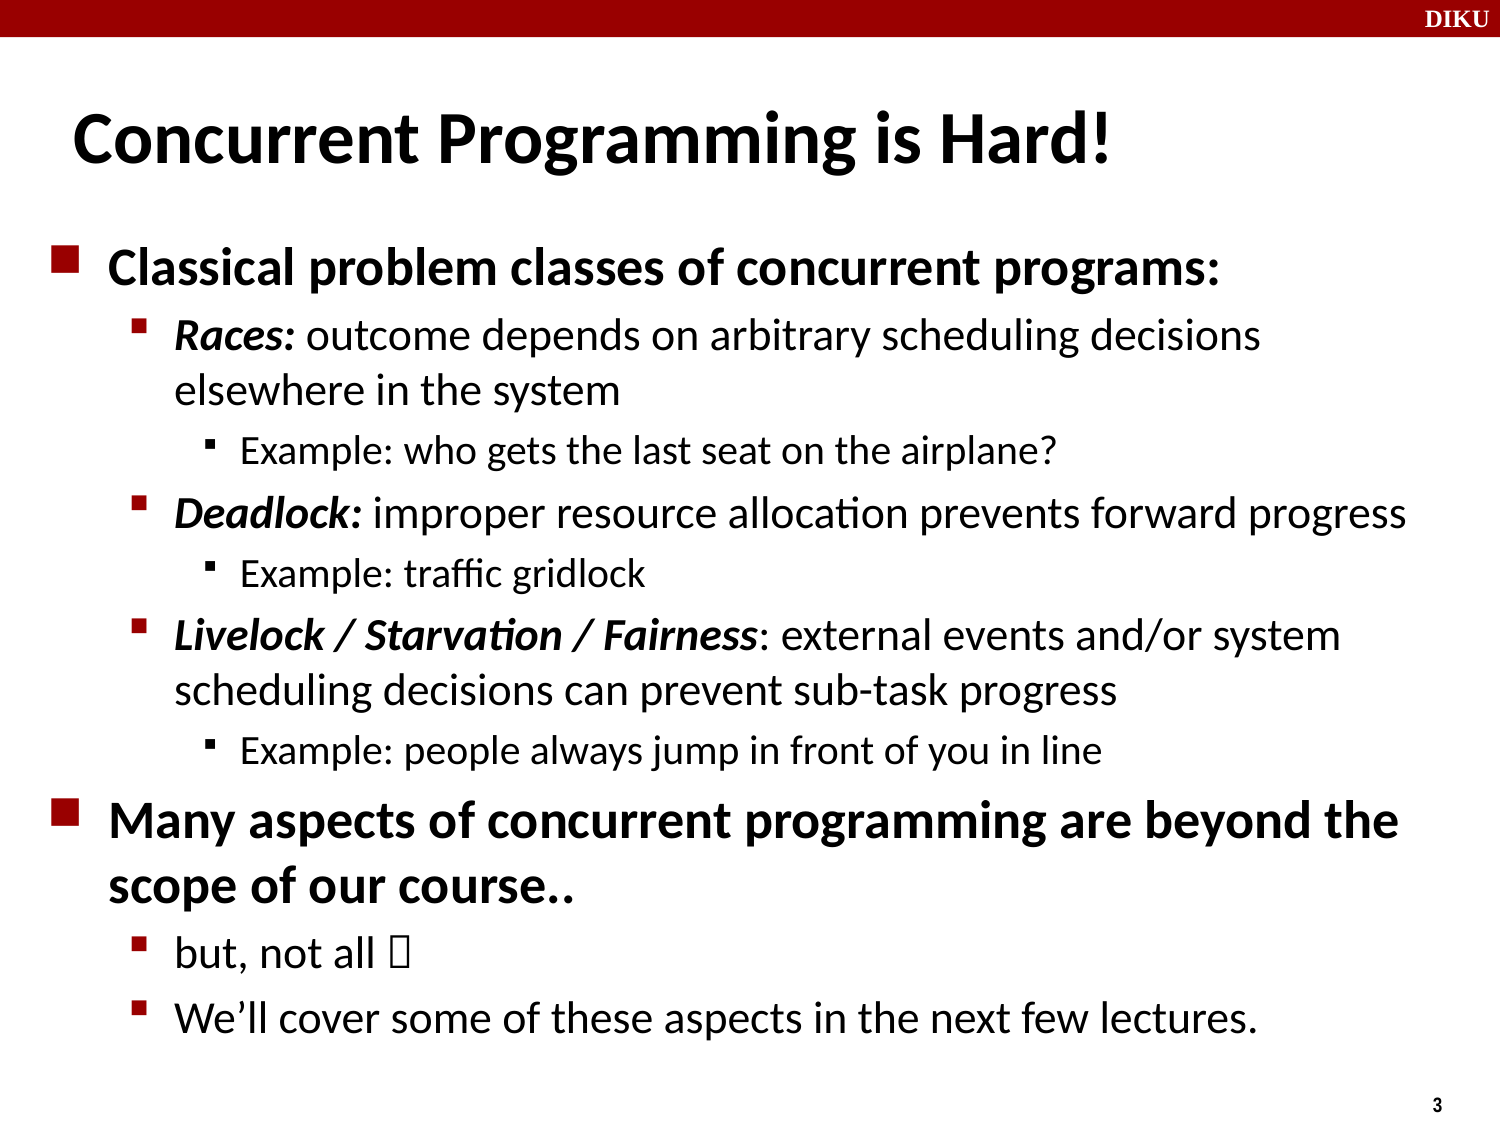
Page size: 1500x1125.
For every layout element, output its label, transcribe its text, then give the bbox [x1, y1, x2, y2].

text_box Concurrent Programming is Hard! [58, 71, 1304, 197]
text_box Classical problem classes of concurrent programs: Races: outcome depends on arbitrary scheduling decisions elsewhere in the system Example: who gets the last seat on the airplane? Deadlock: improper resource allocation prevents forward progress Example: traffic gridlock Livelock / Starvation / Fairness: external events and/or system scheduling decisions can prevent sub-task progress Example: people always jump in front of you in line Many aspects of concurrent programming are beyond the scope of our course.. but, not all  We’ll cover some of these aspects in the next few lectures. [37, 223, 1438, 1063]
